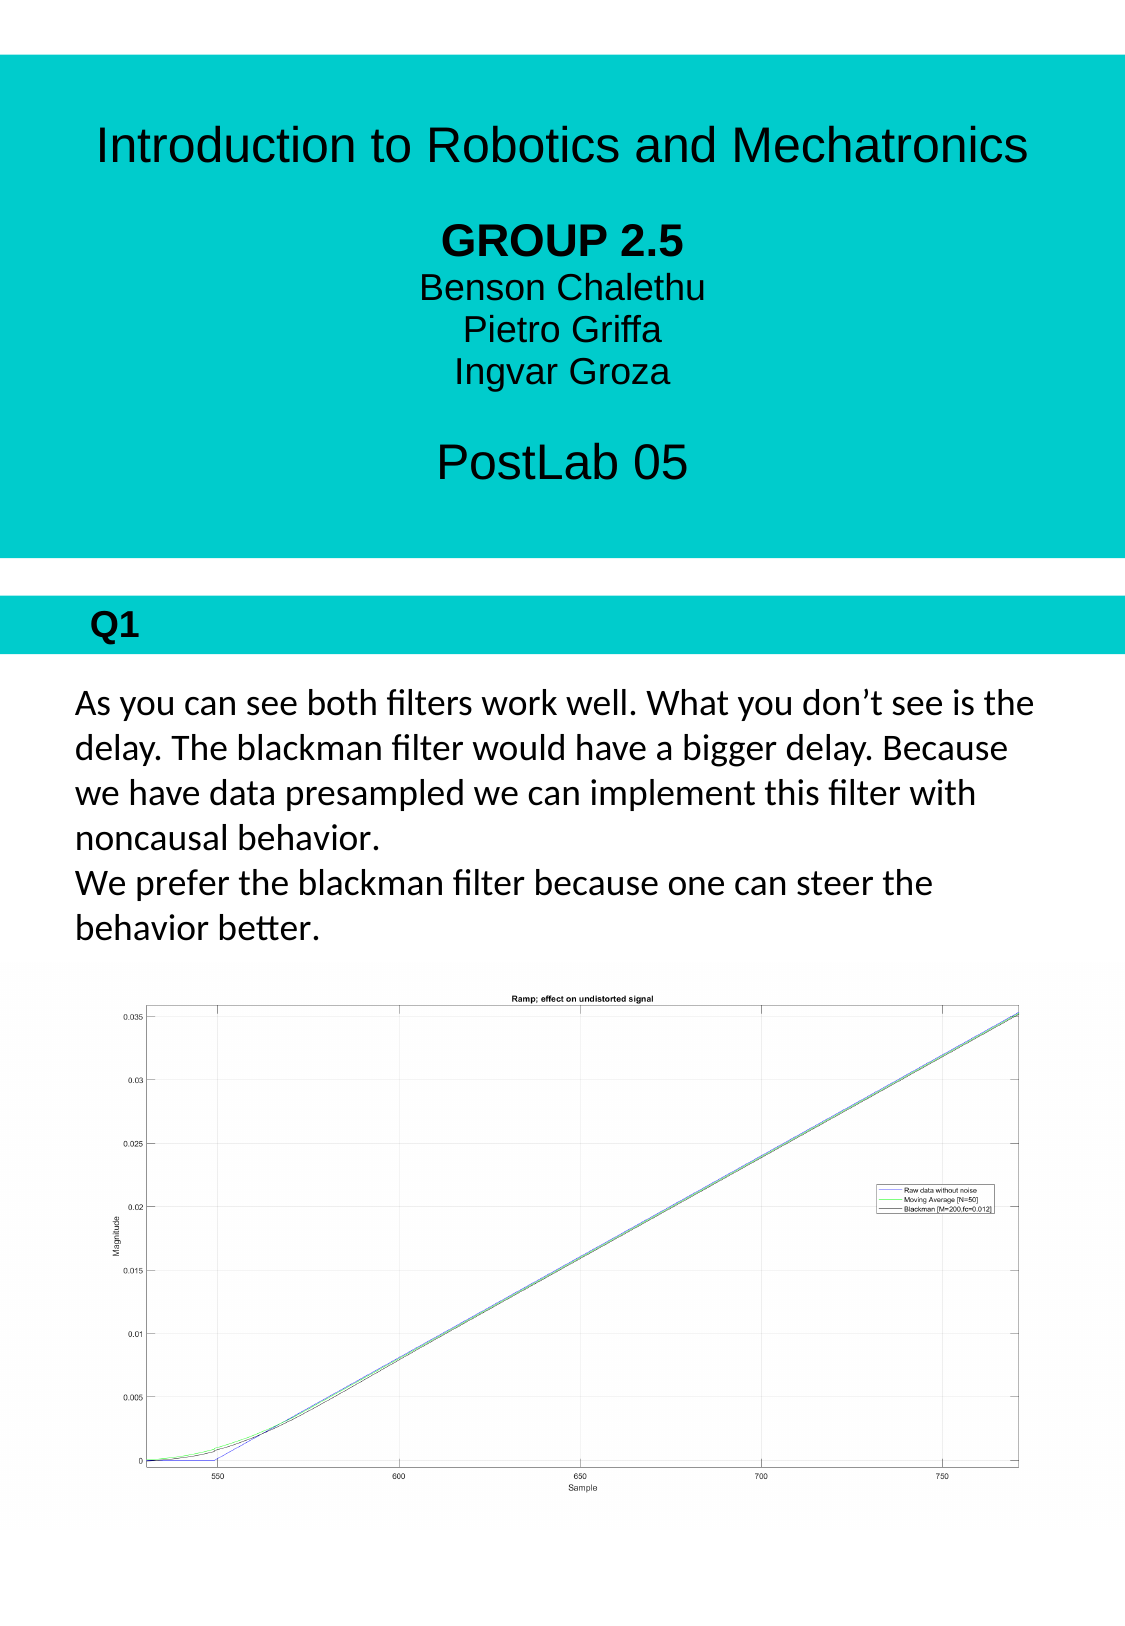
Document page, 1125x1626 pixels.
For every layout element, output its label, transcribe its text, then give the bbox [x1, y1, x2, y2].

picture [0, 962, 1125, 1530]
text_box Introduction to Robotics and Mechatronics GROUP 2.5 Benson Chalethu Pietro Griffa Ingvar Groza PostLab 05 [0, 54, 1125, 559]
text_box As you can see both filters work well. What you don’t see is the delay. The blackman filter would have a bigger delay. Because we have data presampled we can implement this filter with noncausal behavior. We prefer the blackman filter because one can steer the behavior better. [59, 670, 1066, 959]
text_box Q1 [0, 595, 1125, 655]
